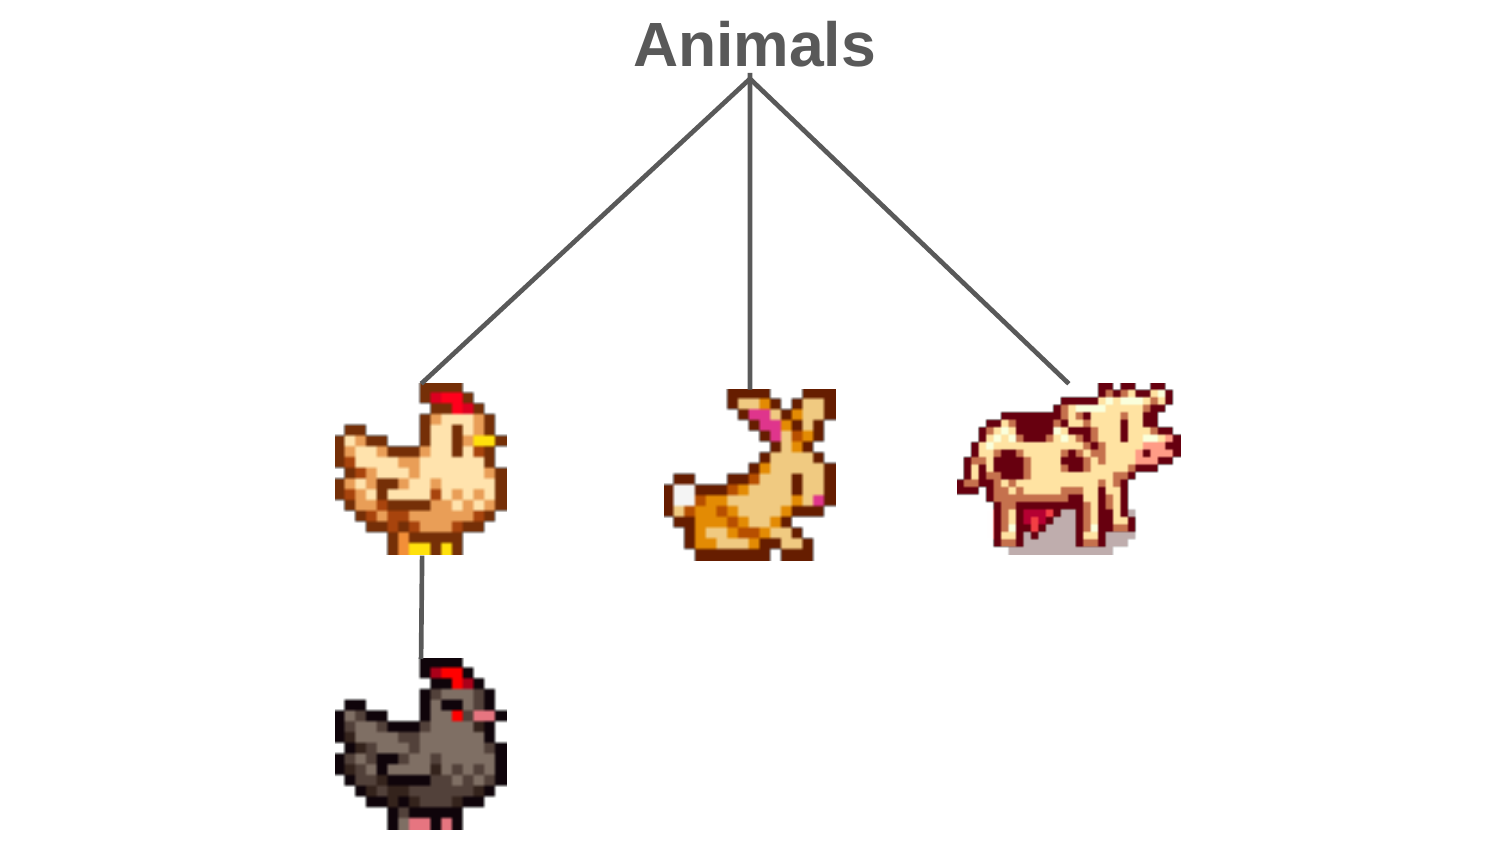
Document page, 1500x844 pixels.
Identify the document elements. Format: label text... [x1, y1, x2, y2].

picture [335, 383, 507, 555]
picture [957, 383, 1181, 555]
picture [335, 658, 507, 830]
text_box Animals [618, 0, 911, 79]
picture [664, 389, 836, 561]
